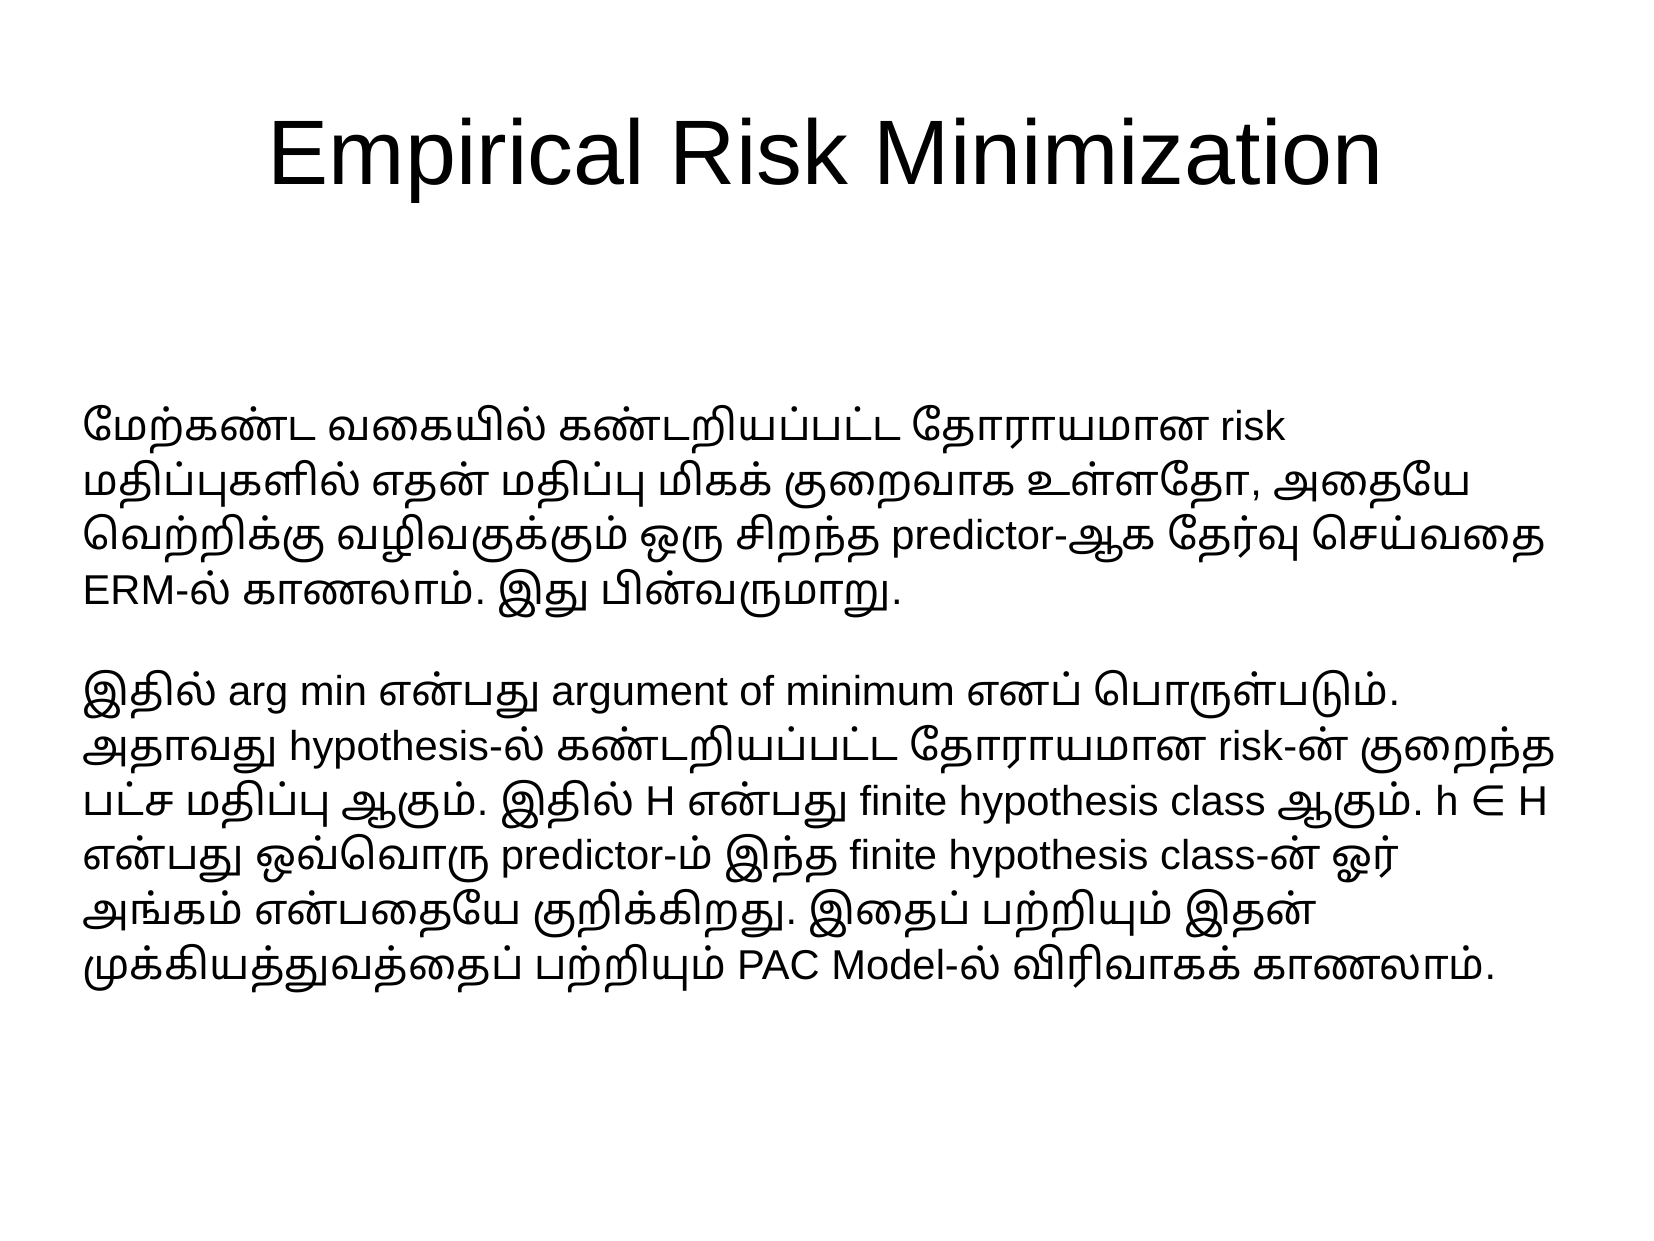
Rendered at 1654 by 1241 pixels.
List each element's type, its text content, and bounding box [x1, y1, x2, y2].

title Empirical Risk Minimization [82, 49, 1571, 253]
subtitle மேற்கண்ட வகையில் கண்டறியப்பட்ட தோராயமான risk மதிப்புகளில் எதன் மதிப்பு மிகக் குறைவாக உள்ளதோ, அதையே வெற்றிக்கு வழிவகுக்கும் ஒரு சிறந்த predictor-ஆக தேர்வு செய்வதை ERM-ல் காணலாம். இது பின்வருமாறு. இதில் arg min என்பது argument of minimum எனப் பொருள்படும். அதாவது hypothesis-ல் கண்டறியப்பட்ட தோராயமான risk-ன் குறைந்த பட்ச மதிப்பு ஆகும். இதில் H என்பது finite hypothesis class ஆகும். h ∈ H என்பது ஒவ்வொரு predictor-ம் இந்த finite hypothesis class-ன் ஓர் அங்கம் என்பதையே குறிக்கிறது. இதைப் பற்றியும் இதன் முக்கியத்துவத்தைப் பற்றியும் PAC Model-ல் விரிவாகக் காணலாம். [82, 253, 1571, 1146]
